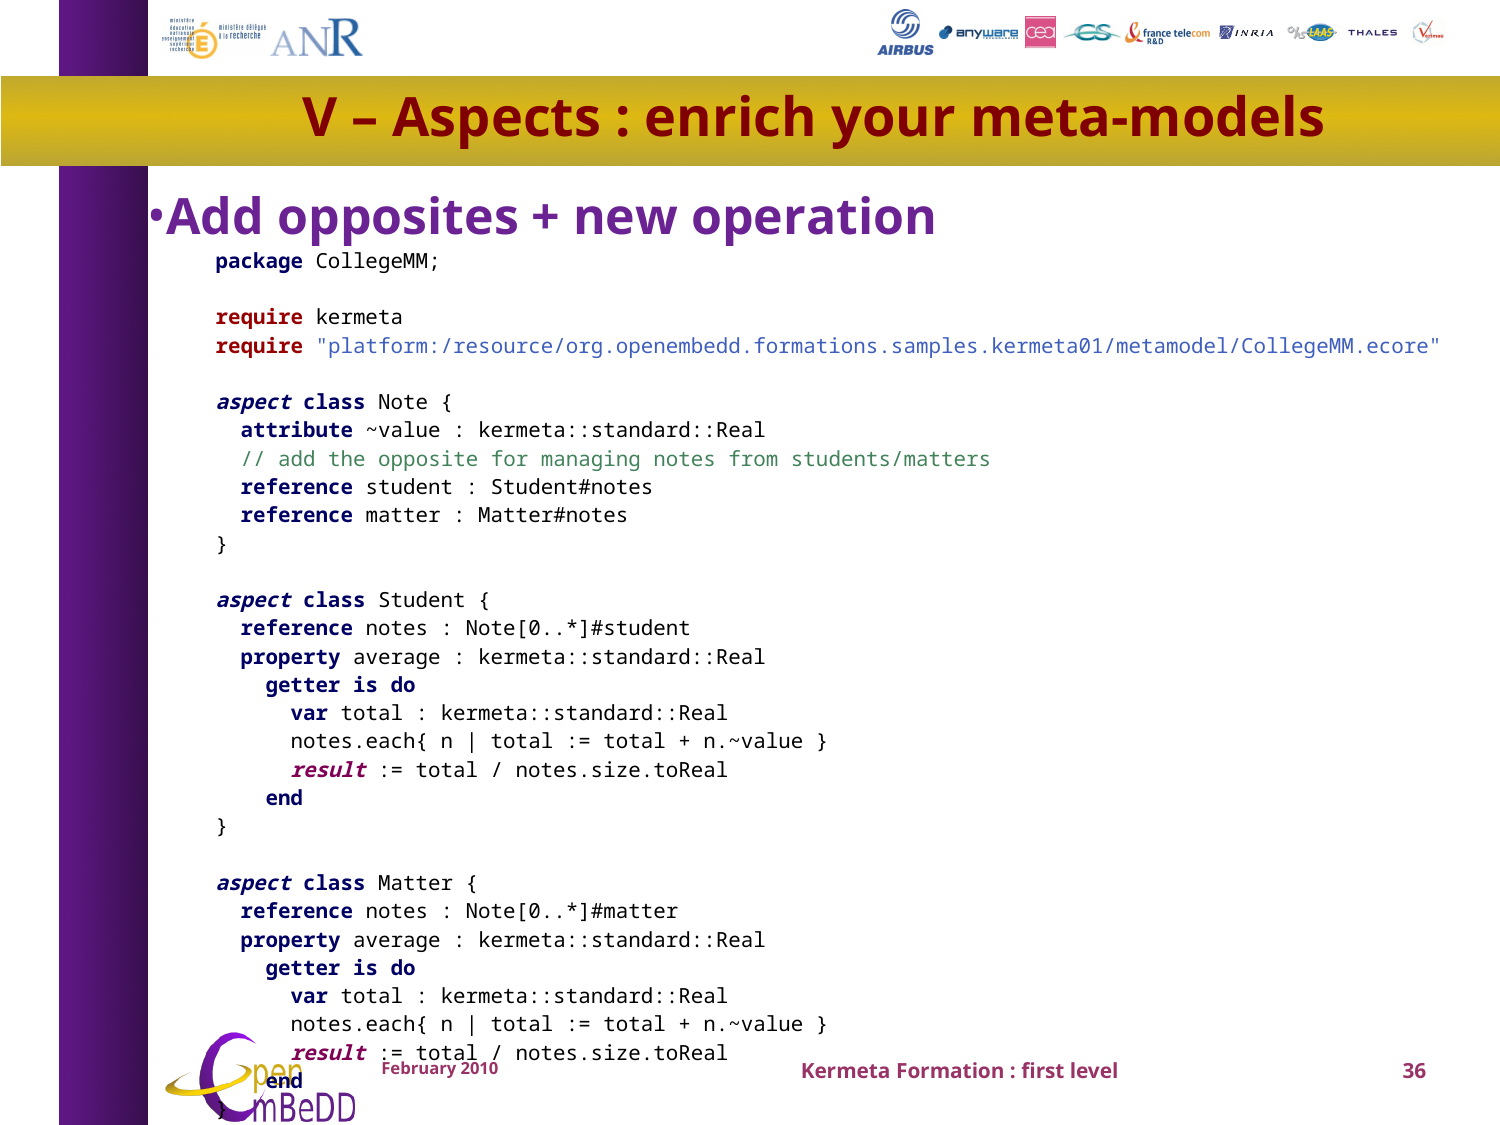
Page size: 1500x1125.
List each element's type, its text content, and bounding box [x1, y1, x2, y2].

list Add opposites + new operation [147, 184, 1488, 318]
text_box February 2010 [366, 1052, 531, 1101]
title V – Aspects : enrich your meta-models [147, 82, 1481, 148]
text_box Kermeta Formation : first level [531, 1052, 1387, 1101]
text_box package CollegeMM; require kermeta require "platform:/resource/org.openembedd.formations.samples.kermeta01/metamodel/CollegeMM.ecore" aspect class Note { attribute ~value : kermeta::standard::Real // add the opposite for managing notes from students/matters reference student : Student#notes reference matter : Matter#notes } aspect class Student { reference notes : Note[0..*]#student property average : kermeta::standard::Real getter is do var total : kermeta::standard::Real notes.each{ n | total := total + n.~value } result := total / notes.size.toReal end } aspect class Matter { reference notes : Note[0..*]#matter property average : kermeta::standard::Real getter is do var total : kermeta::standard::Real notes.each{ n | total := total + n.~value } result := total / notes.size.toReal end } [200, 238, 1468, 1052]
text_box [1387, 1049, 1482, 1101]
